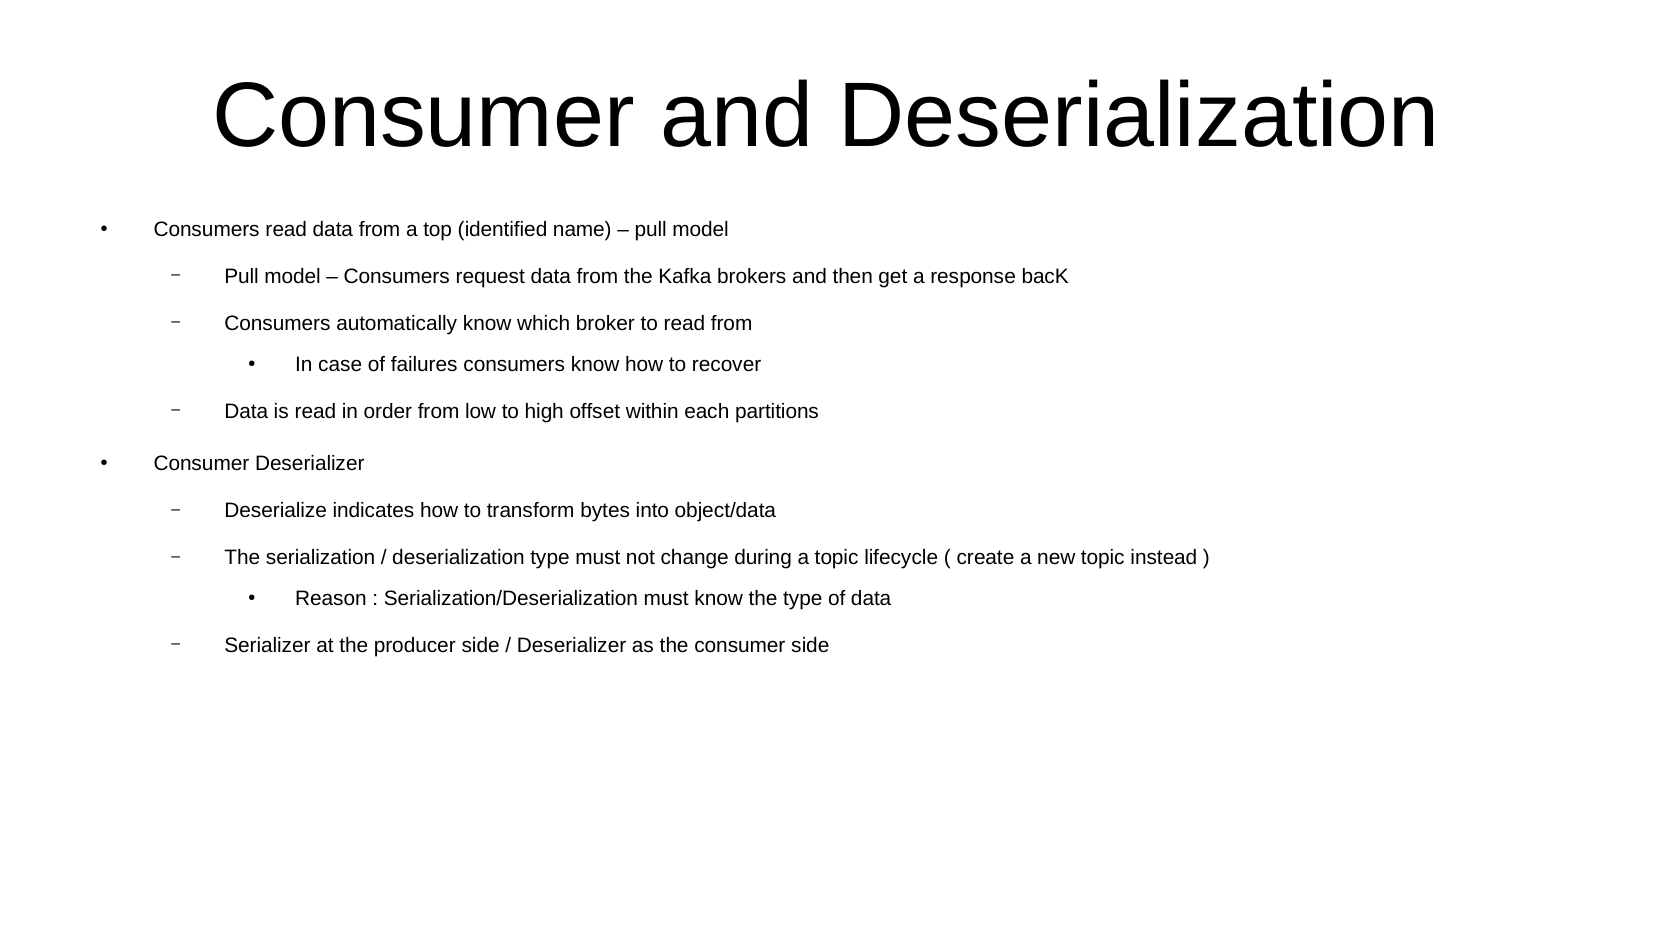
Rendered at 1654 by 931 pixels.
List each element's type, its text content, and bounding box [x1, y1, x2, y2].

title Consumer and Deserialization [82, 37, 1571, 193]
list Consumers read data from a top (identified name) – pull model Pull model – Consumers request data from the Kafka brokers and then get a response bacK Consumers automatically know which broker to read from In case of failures consumers know how to recover Data is read in order from low to high offset within each partitions Consumer Deserializer Deserialize indicates how to transform bytes into object/data The serialization / deserialization type must not change during a topic lifecycle ( create a new topic instead ) Reason : Serialization/Deserialization must know the type of data Serializer at the producer side / Deserializer as the consumer side [82, 217, 1613, 901]
